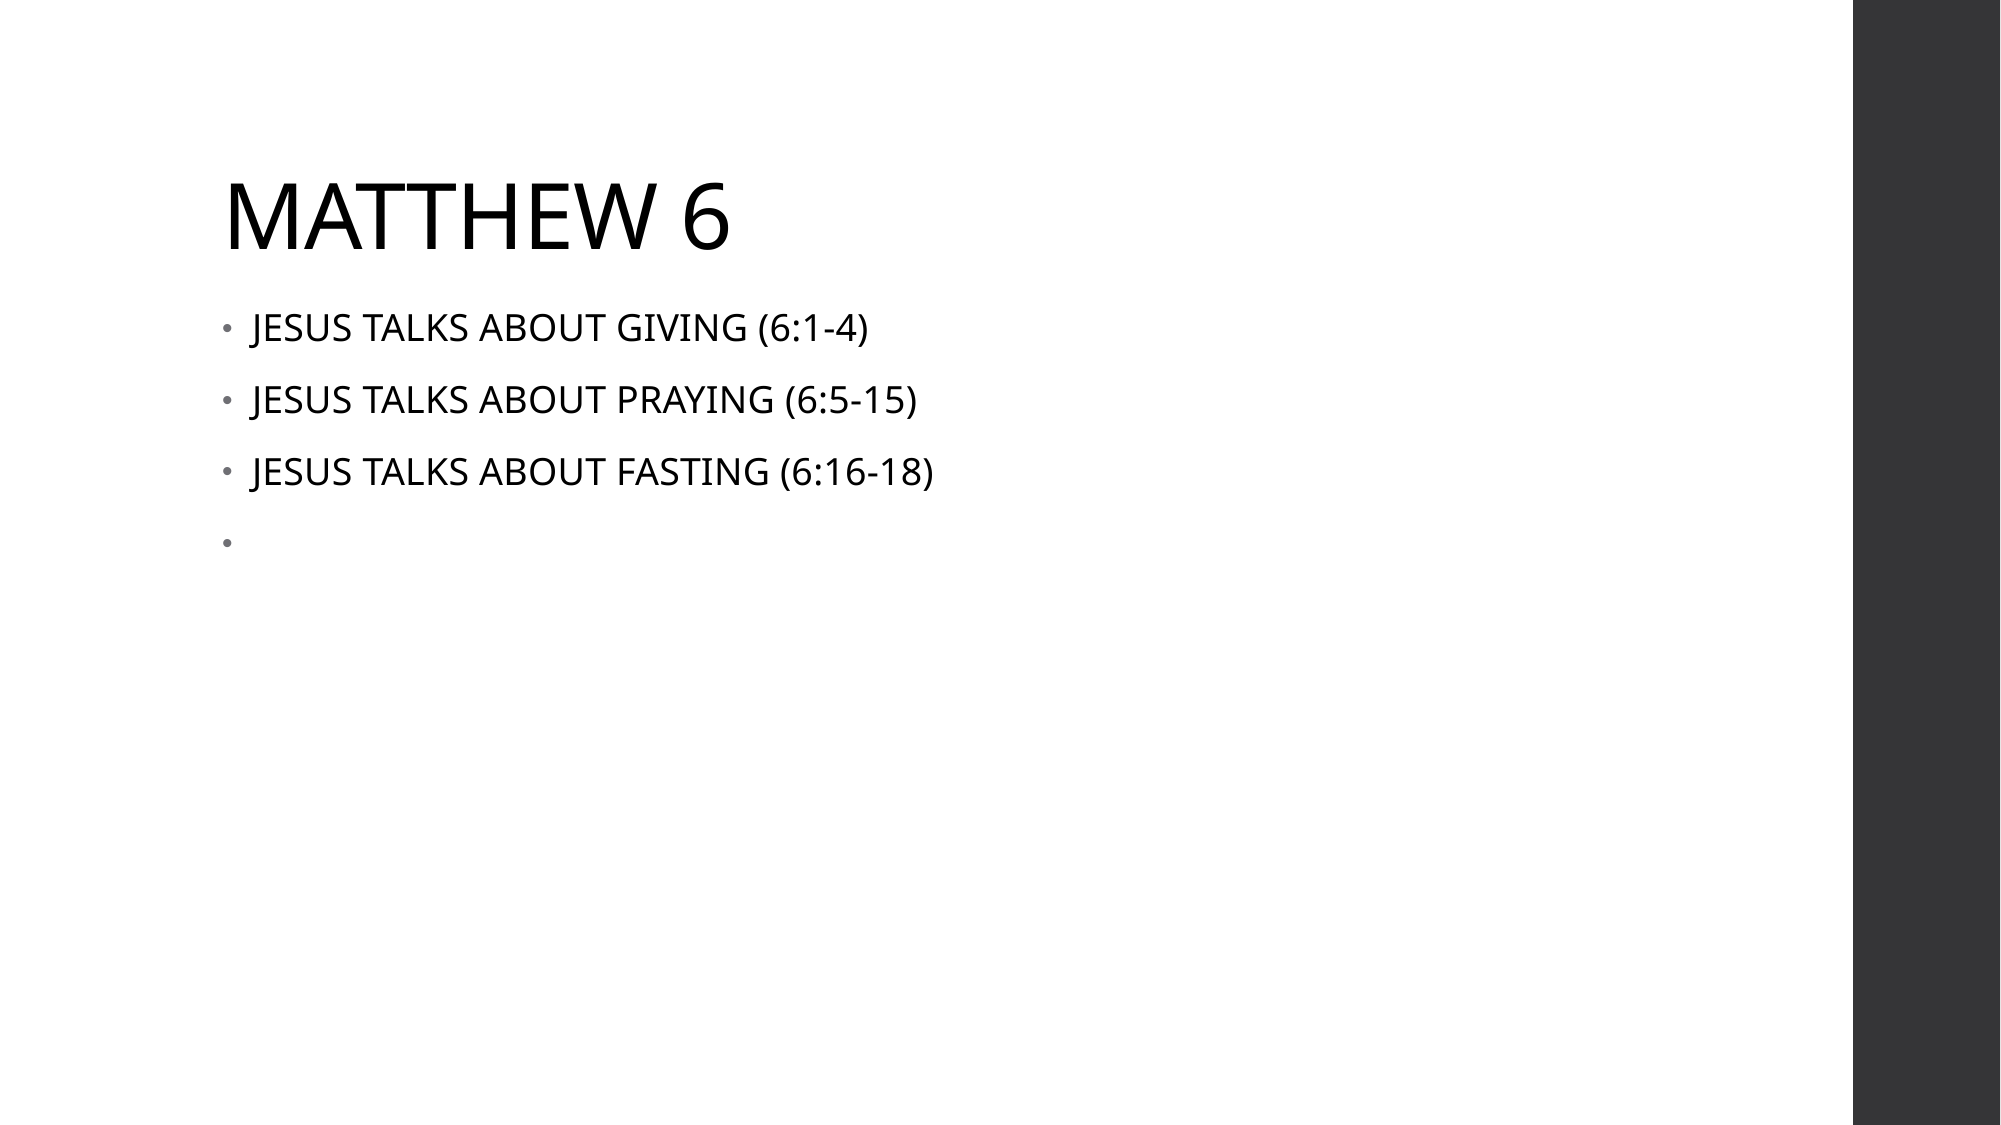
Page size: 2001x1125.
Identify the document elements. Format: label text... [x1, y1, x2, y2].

list JESUS TALKS ABOUT GIVING (6:1-4) JESUS TALKS ABOUT PRAYING (6:5-15) JESUS TALKS ABOUT FASTING (6:16-18) [206, 299, 1617, 1014]
title MATTHEW 6 [206, 60, 1797, 278]
